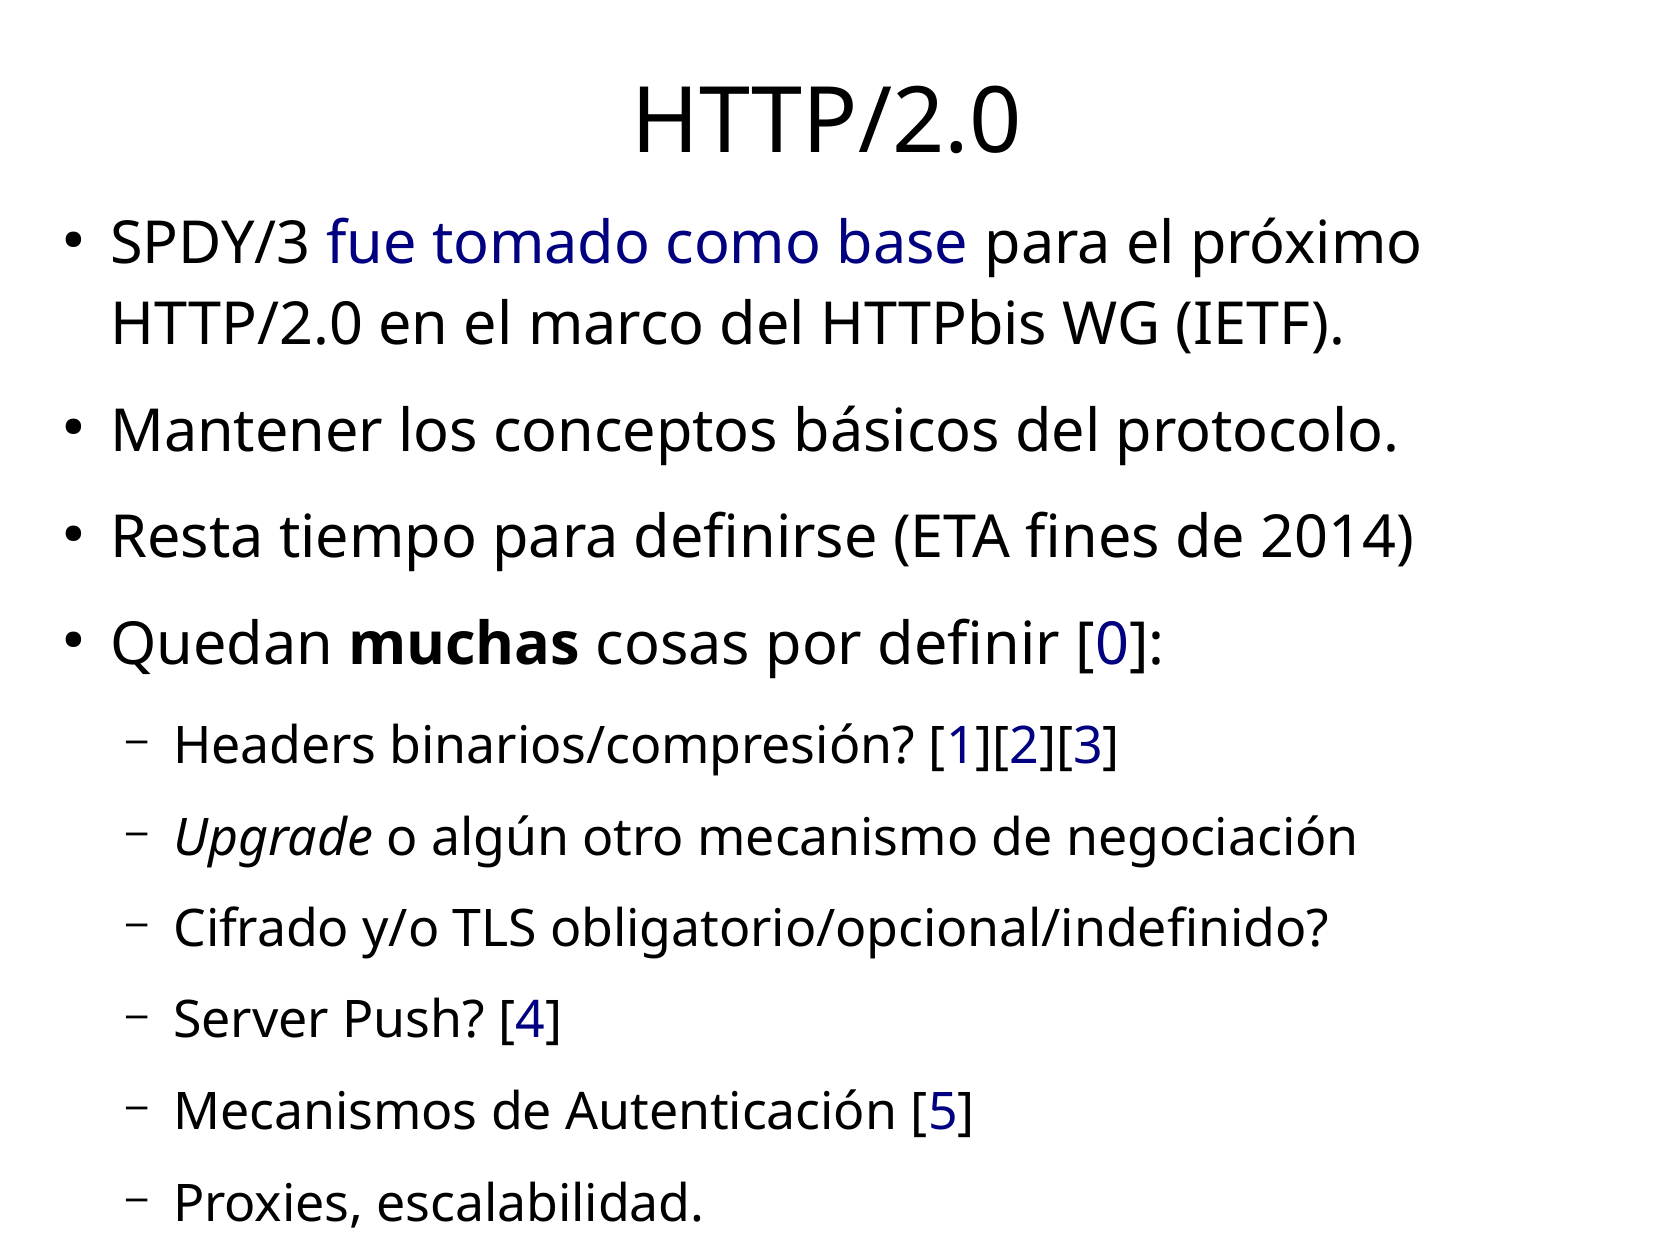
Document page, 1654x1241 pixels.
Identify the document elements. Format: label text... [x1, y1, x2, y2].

list SPDY/3 fue tomado como base para el próximo HTTP/2.0 en el marco del HTTPbis WG (IETF). Mantener los conceptos básicos del protocolo. Resta tiempo para definirse (ETA fines de 2014) Quedan muchas cosas por definir [0]: Headers binarios/compresión? [1][2][3] Upgrade o algún otro mecanismo de negociación Cifrado y/o TLS obligatorio/opcional/indefinido? Server Push? [4] Mecanismos de Autenticación [5] Proxies, escalabilidad. [47, 200, 1630, 1241]
title HTTP/2.0 [82, 13, 1571, 200]
